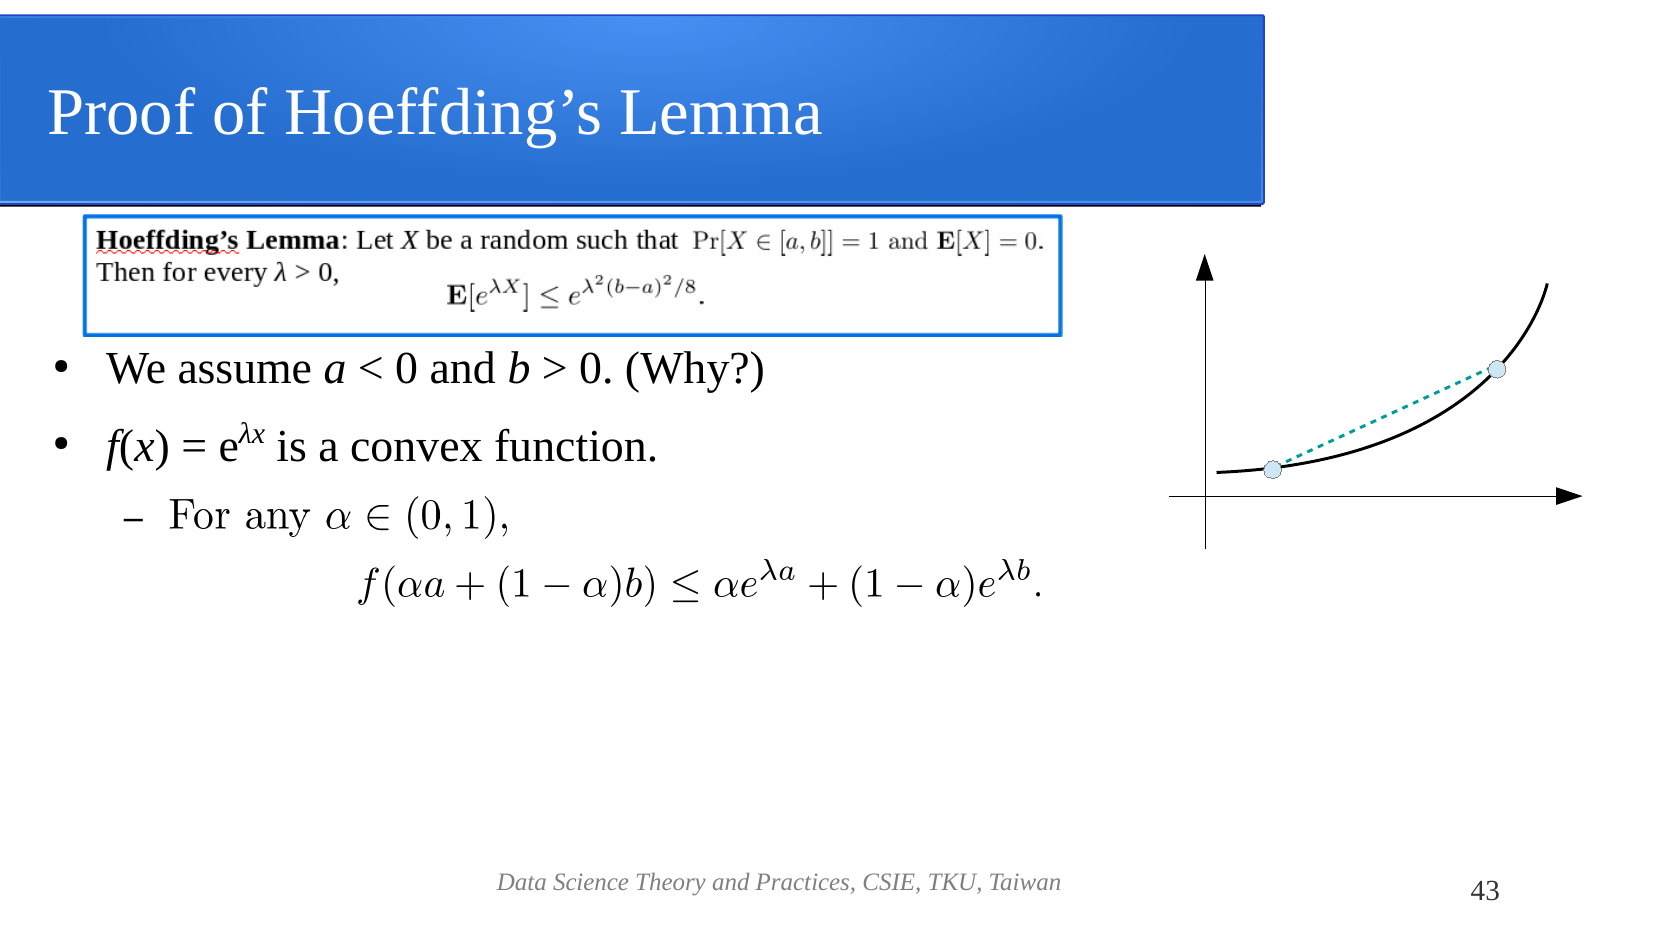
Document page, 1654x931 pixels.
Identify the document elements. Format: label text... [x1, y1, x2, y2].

text_box [1488, 360, 1506, 379]
list We assume a < 0 and b > 0. (Why?) f(x) = eλx is a convex function. [35, 342, 1524, 764]
text_box [1263, 460, 1282, 479]
title Proof of Hoeffding’s Lemma [47, 35, 1199, 189]
picture [82, 212, 1063, 337]
list We assume a < 0 and b > 0. (Why?) f(x) = eλx is a convex function. [1206, 342, 1524, 496]
picture [358, 559, 1040, 607]
picture [169, 496, 507, 539]
